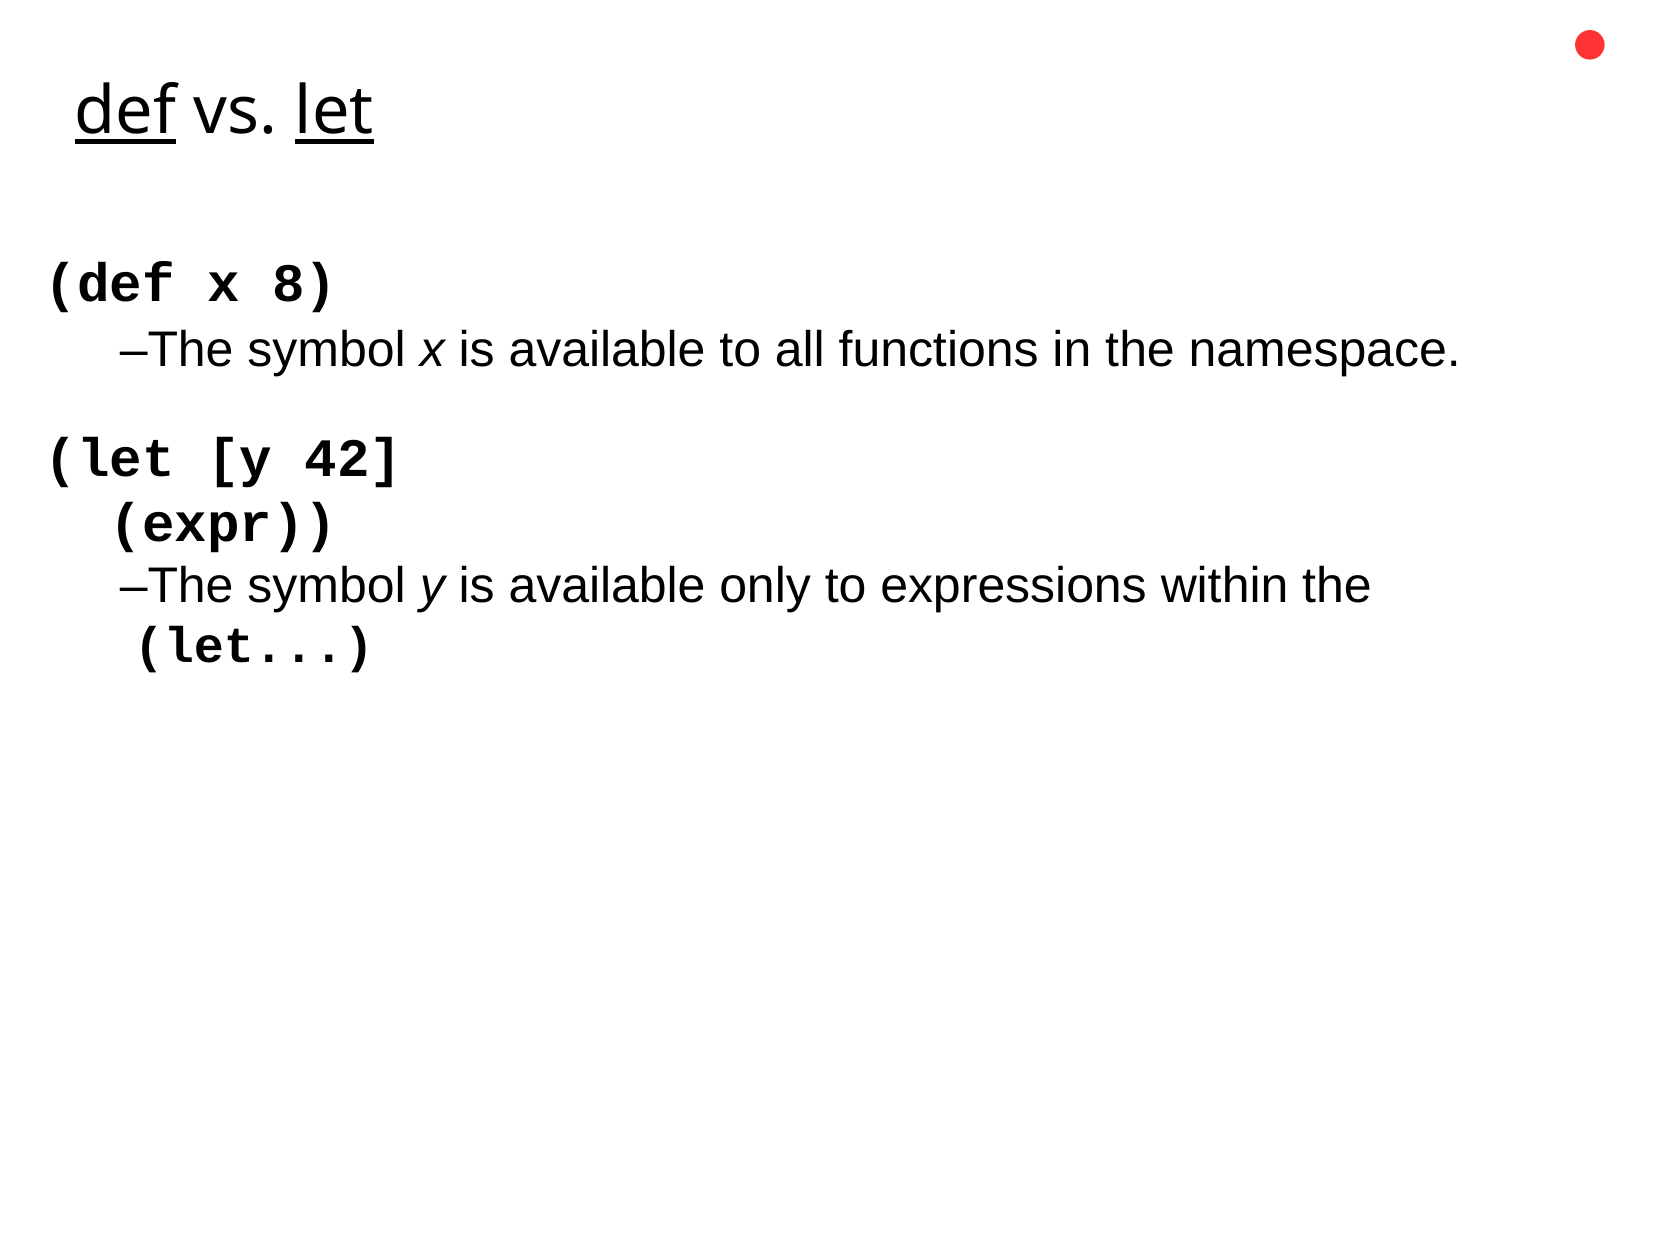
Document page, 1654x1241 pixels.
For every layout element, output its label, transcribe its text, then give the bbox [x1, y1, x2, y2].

text_box (def x 8) –The symbol x is available to all functions in the namespace. (let [y 42] (expr)) –The symbol y is available only to expressions within the (let...) [30, 240, 1620, 673]
text_box def vs. let [60, 59, 1575, 169]
text_box [1575, 30, 1605, 60]
